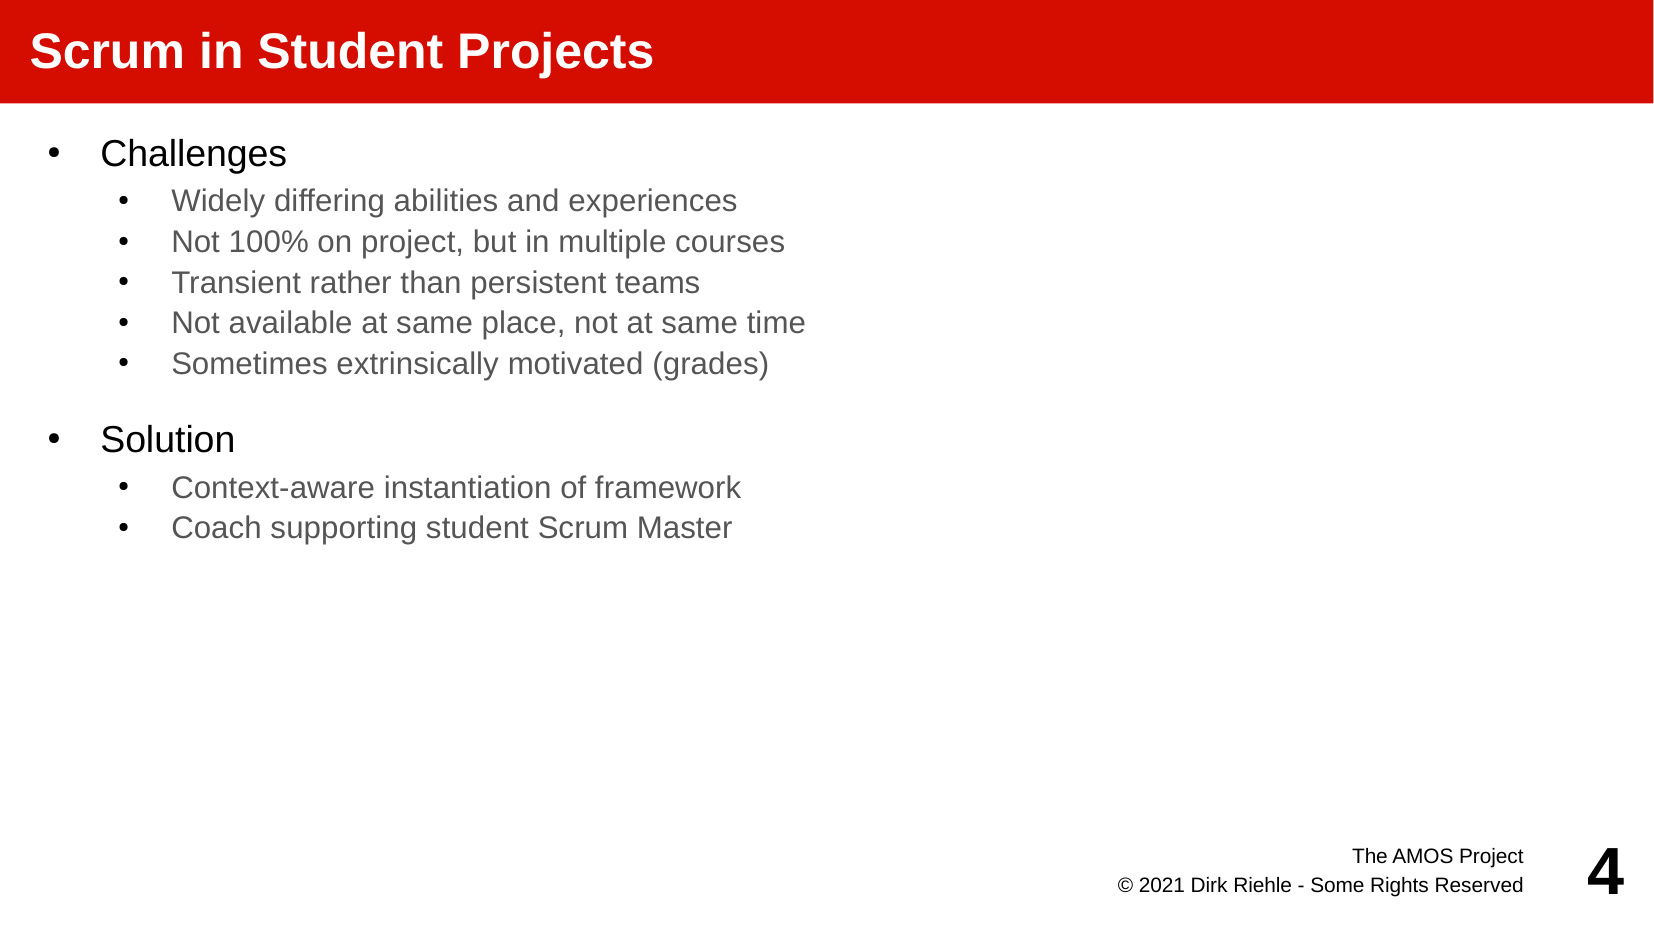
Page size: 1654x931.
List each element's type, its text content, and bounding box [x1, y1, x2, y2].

list Challenges Widely differing abilities and experiences Not 100% on project, but in multiple courses Transient rather than persistent teams Not available at same place, not at same time Sometimes extrinsically motivated (grades) Solution Context-aware instantiation of framework Coach supporting student Scrum Master [29, 132, 1625, 813]
title Scrum in Student Projects [0, 0, 1654, 104]
